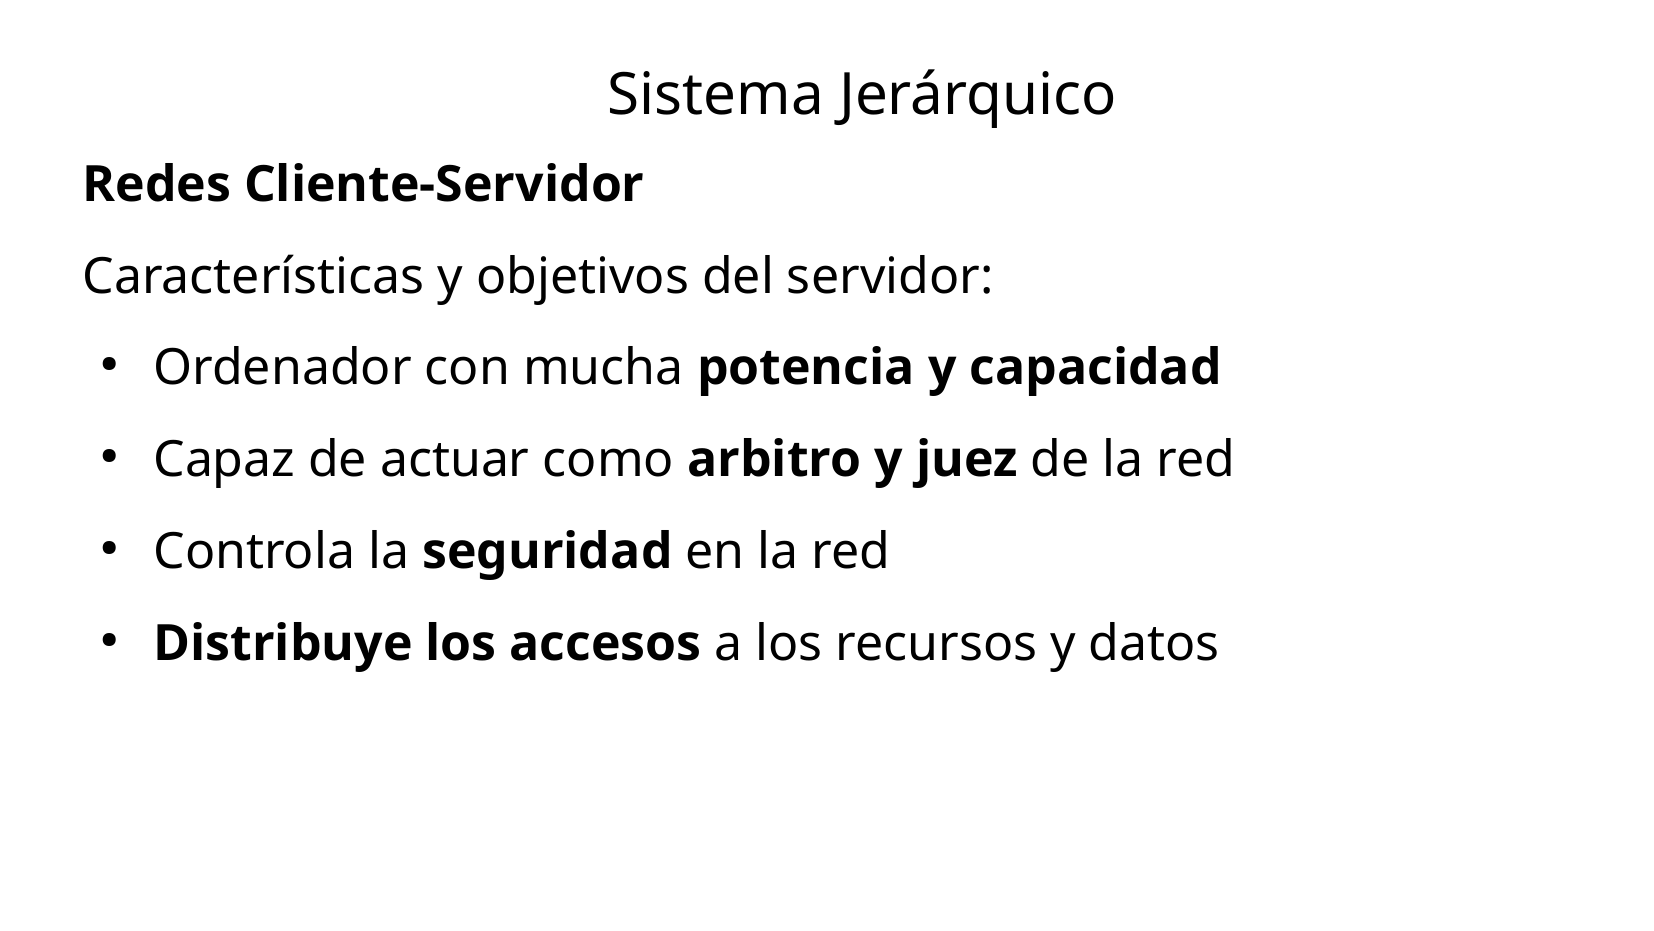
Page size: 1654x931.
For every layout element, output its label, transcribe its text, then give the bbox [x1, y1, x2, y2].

list Redes Cliente-Servidor Características y objetivos del servidor: Ordenador con mucha potencia y capacidad Capaz de actuar como arbitro y juez de la red Controla la seguridad en la red Distribuye los accesos a los recursos y datos [82, 148, 1565, 875]
title Sistema Jerárquico [82, 37, 1571, 148]
